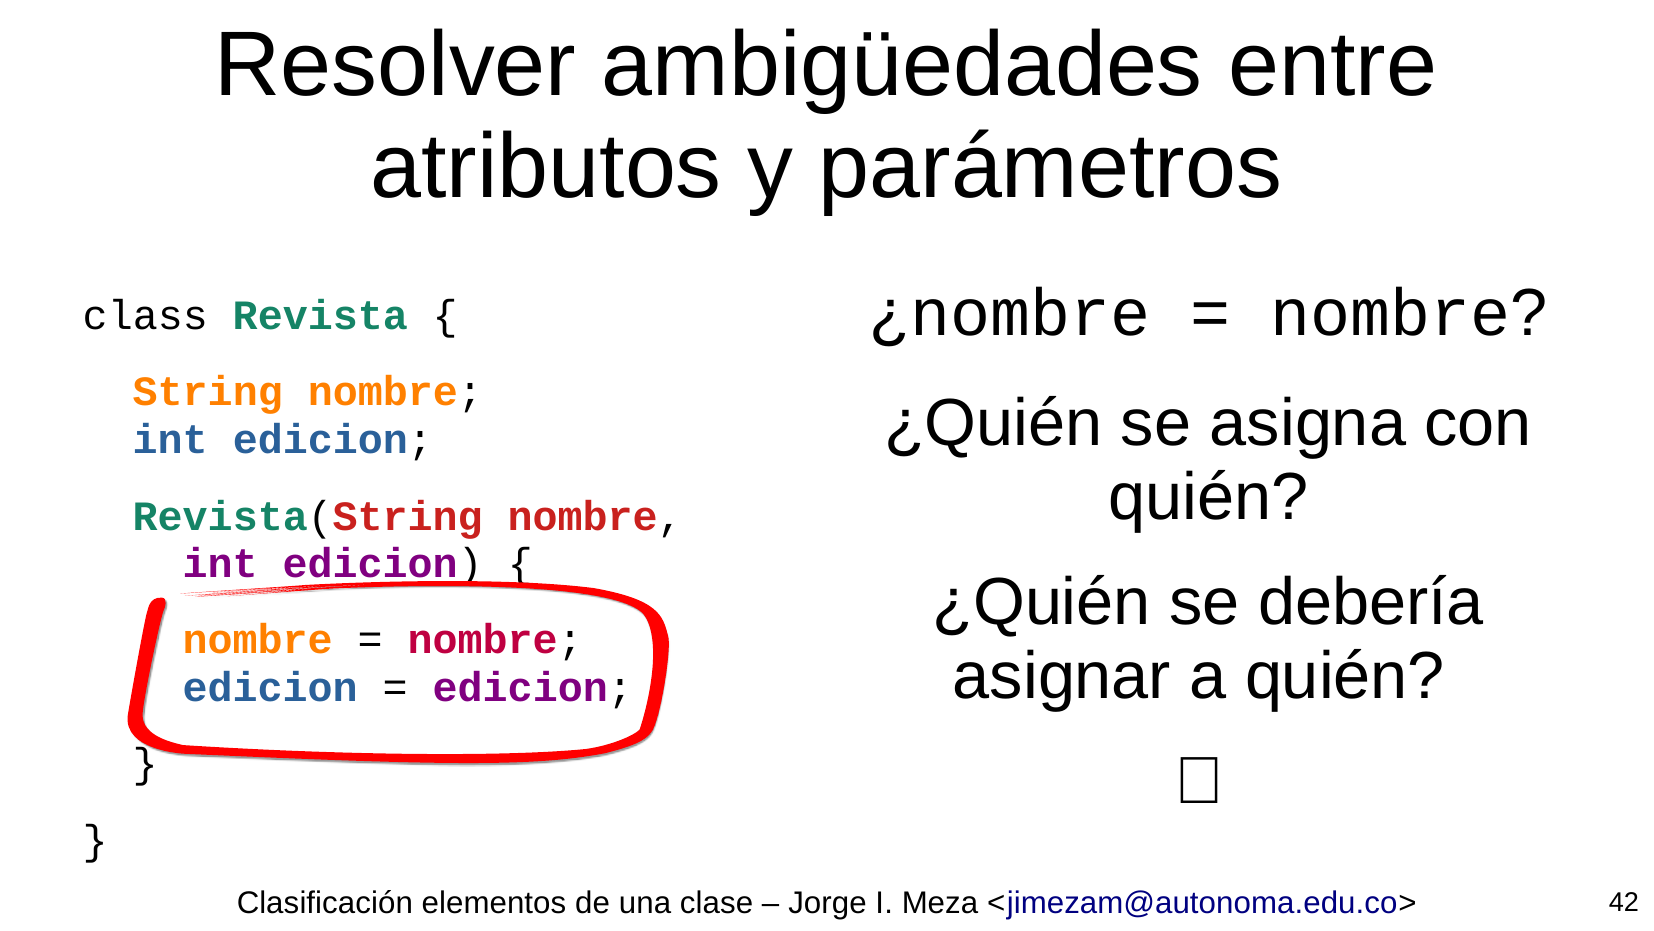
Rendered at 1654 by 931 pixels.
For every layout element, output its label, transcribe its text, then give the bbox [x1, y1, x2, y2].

list ¿nombre = nombre? ¿Quién se asigna con quién? ¿Quién se debería asignar a quién? 🤔 [845, 199, 1572, 861]
list class Revista { String nombre; int edicion; Revista(String nombre, int edicion) { nombre = nombre; edicion = edicion; } } [82, 217, 809, 879]
text_box [127, 581, 669, 764]
title Resolver ambigüedades entre atributos y parámetros [82, 12, 1571, 218]
